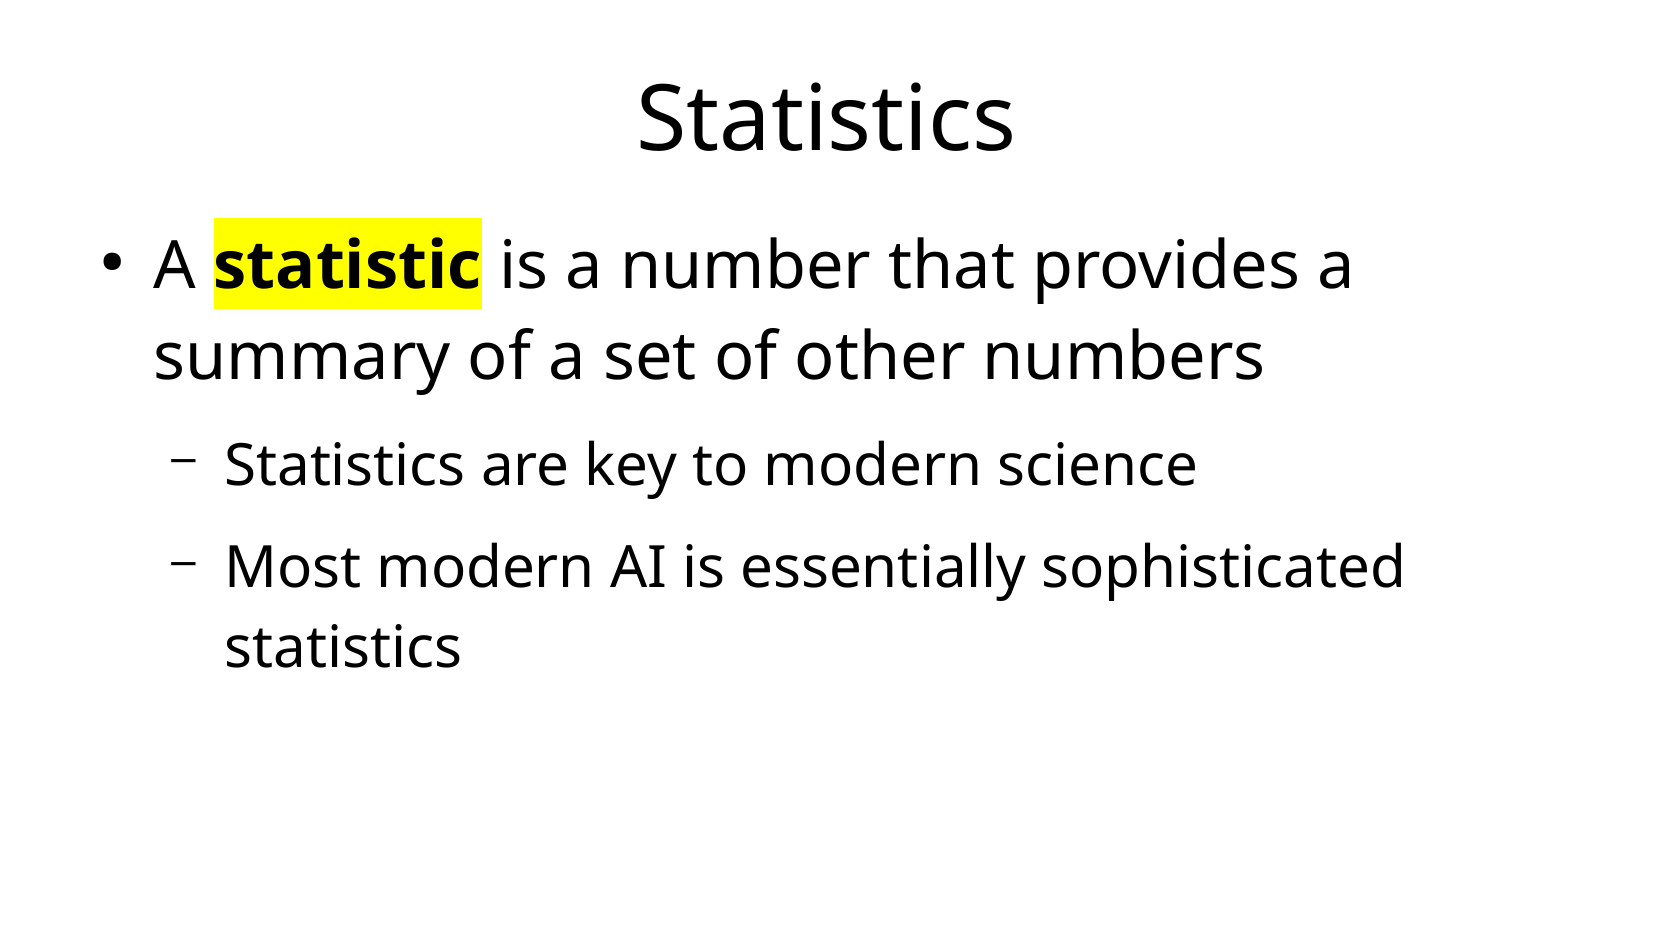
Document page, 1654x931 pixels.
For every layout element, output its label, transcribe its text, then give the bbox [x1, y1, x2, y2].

list A statistic is a number that provides a summary of a set of other numbers Statistics are key to modern science Most modern AI is essentially sophisticated statistics [82, 217, 1571, 758]
title Statistics [82, 37, 1571, 193]
